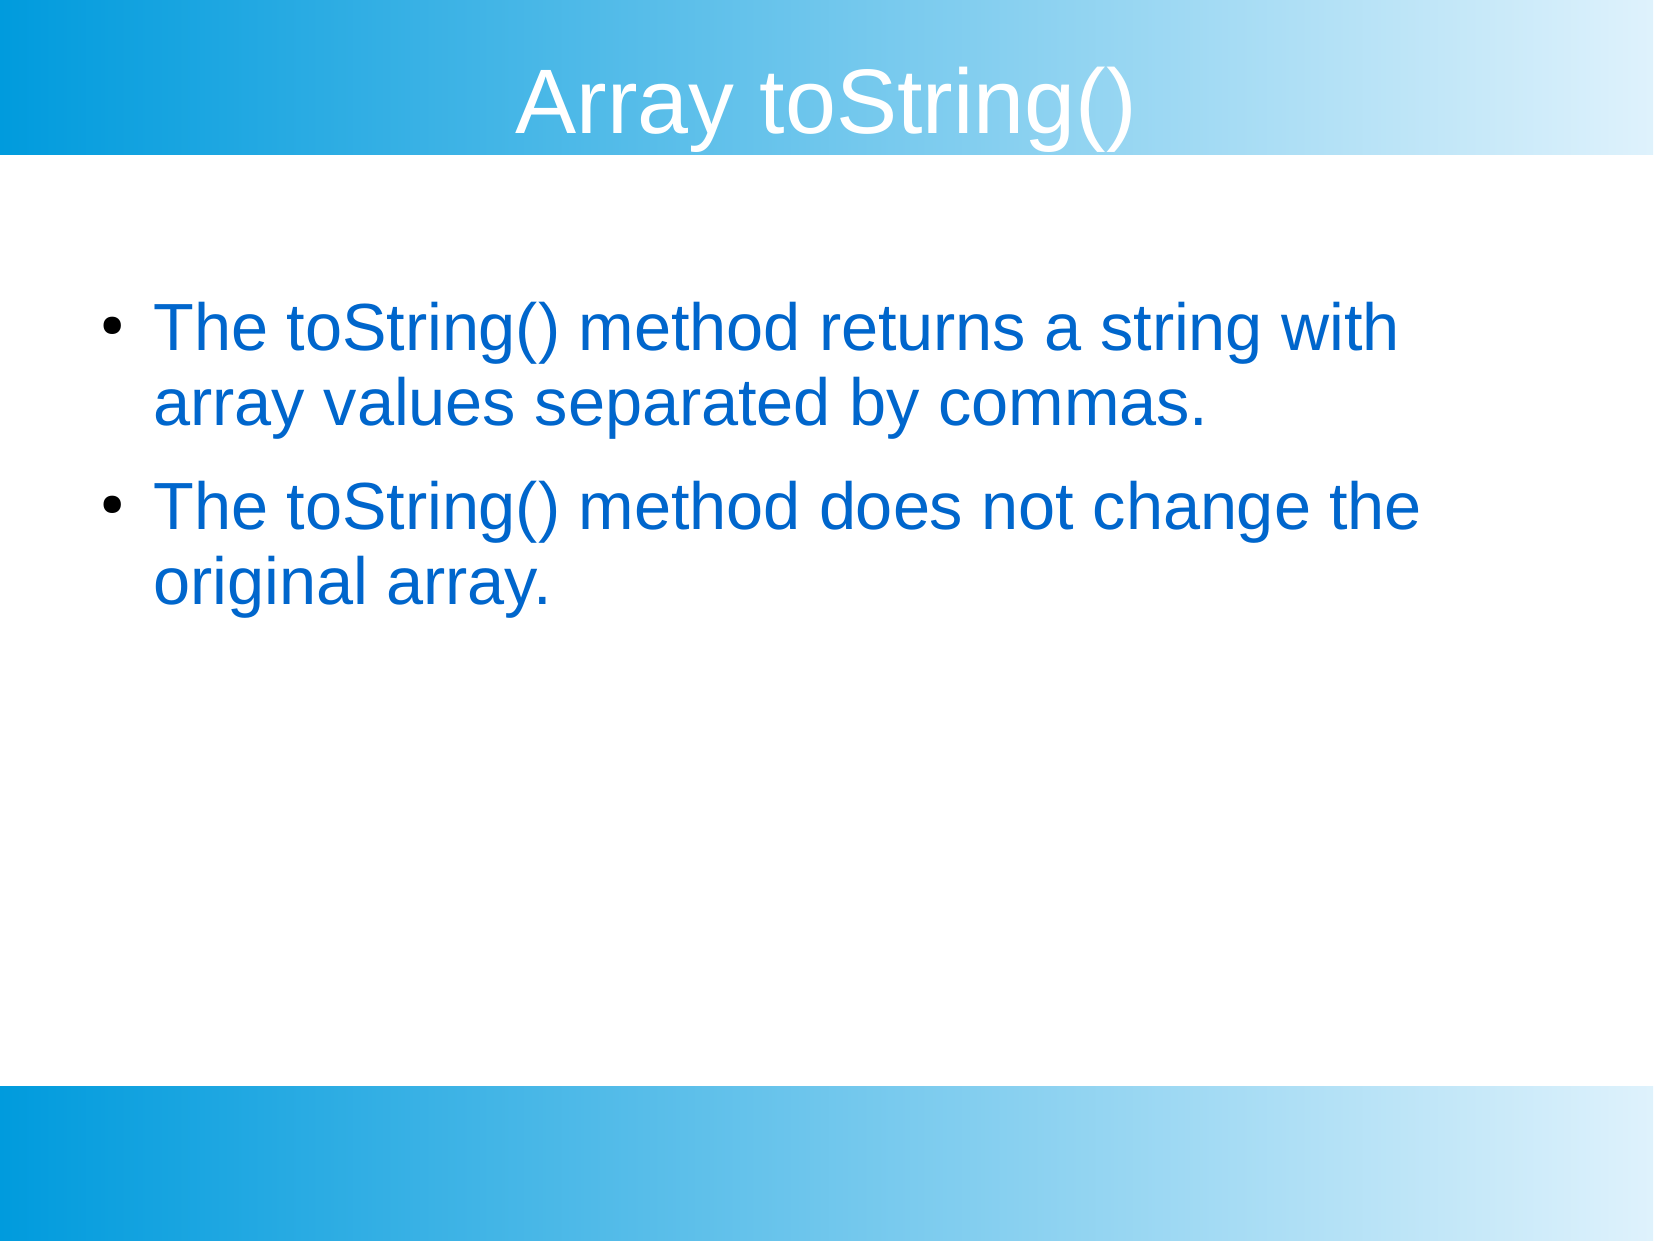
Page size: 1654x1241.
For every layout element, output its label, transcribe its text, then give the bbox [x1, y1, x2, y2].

title Array toString() [82, 49, 1571, 155]
list The toString() method returns a string with array values separated by commas. The toString() method does not change the original array. [82, 290, 1571, 1010]
